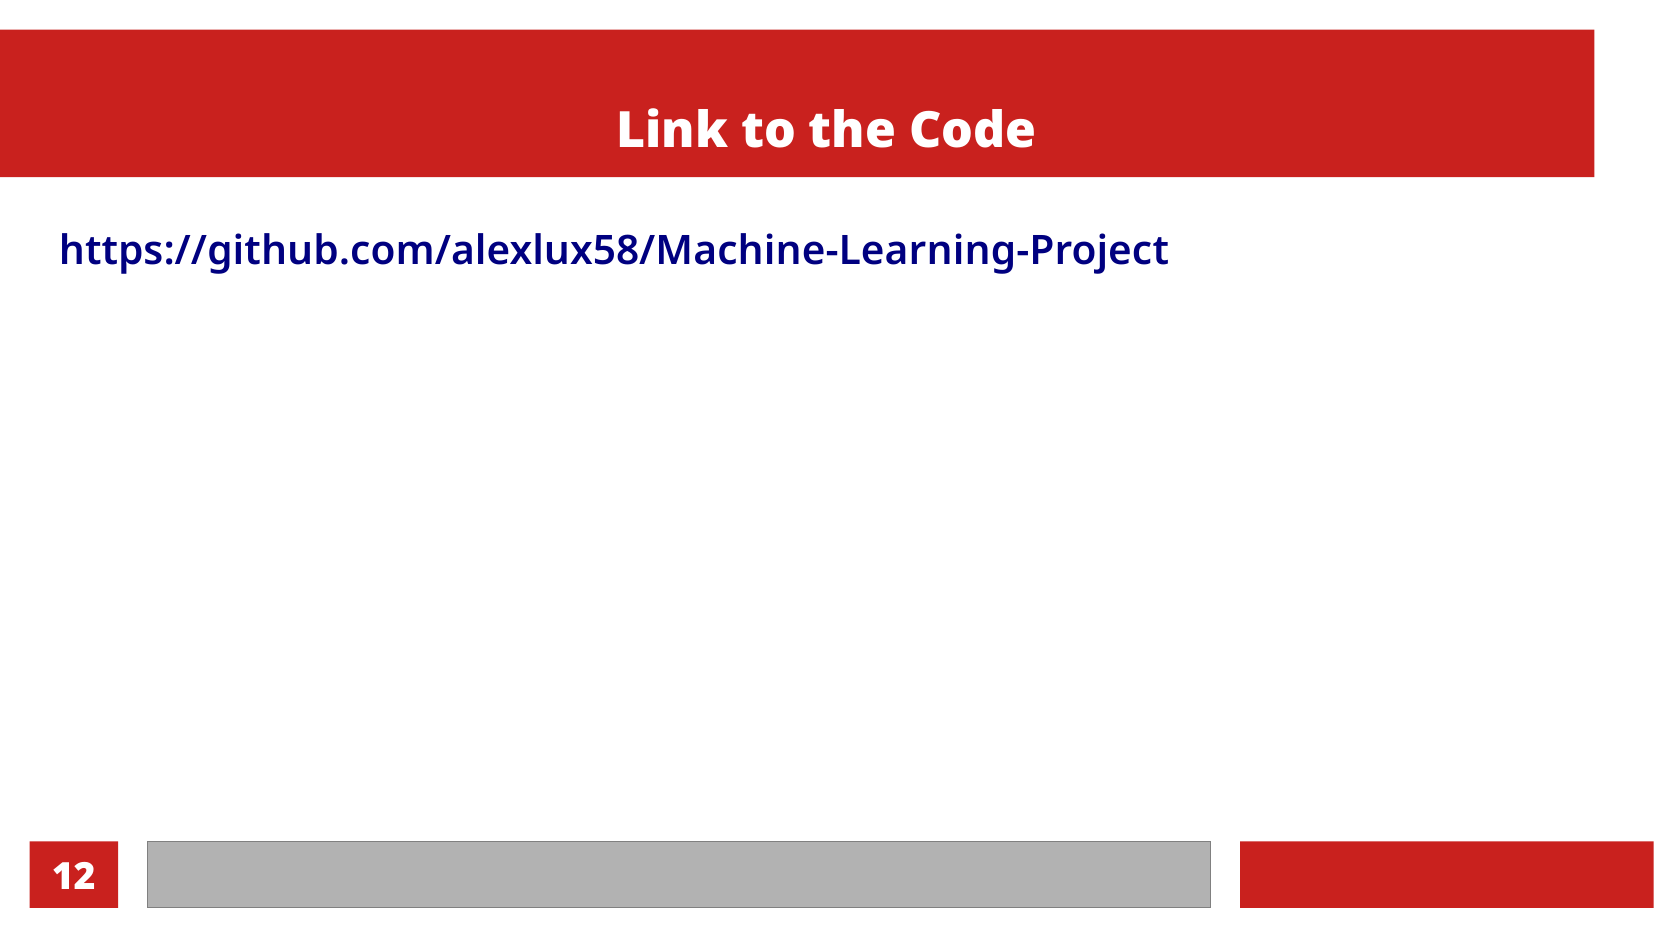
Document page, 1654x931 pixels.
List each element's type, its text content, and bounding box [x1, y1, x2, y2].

title Link to the Code [59, 44, 1595, 163]
list https://github.com/alexlux58/Machine-Learning-Project [59, 221, 1565, 798]
